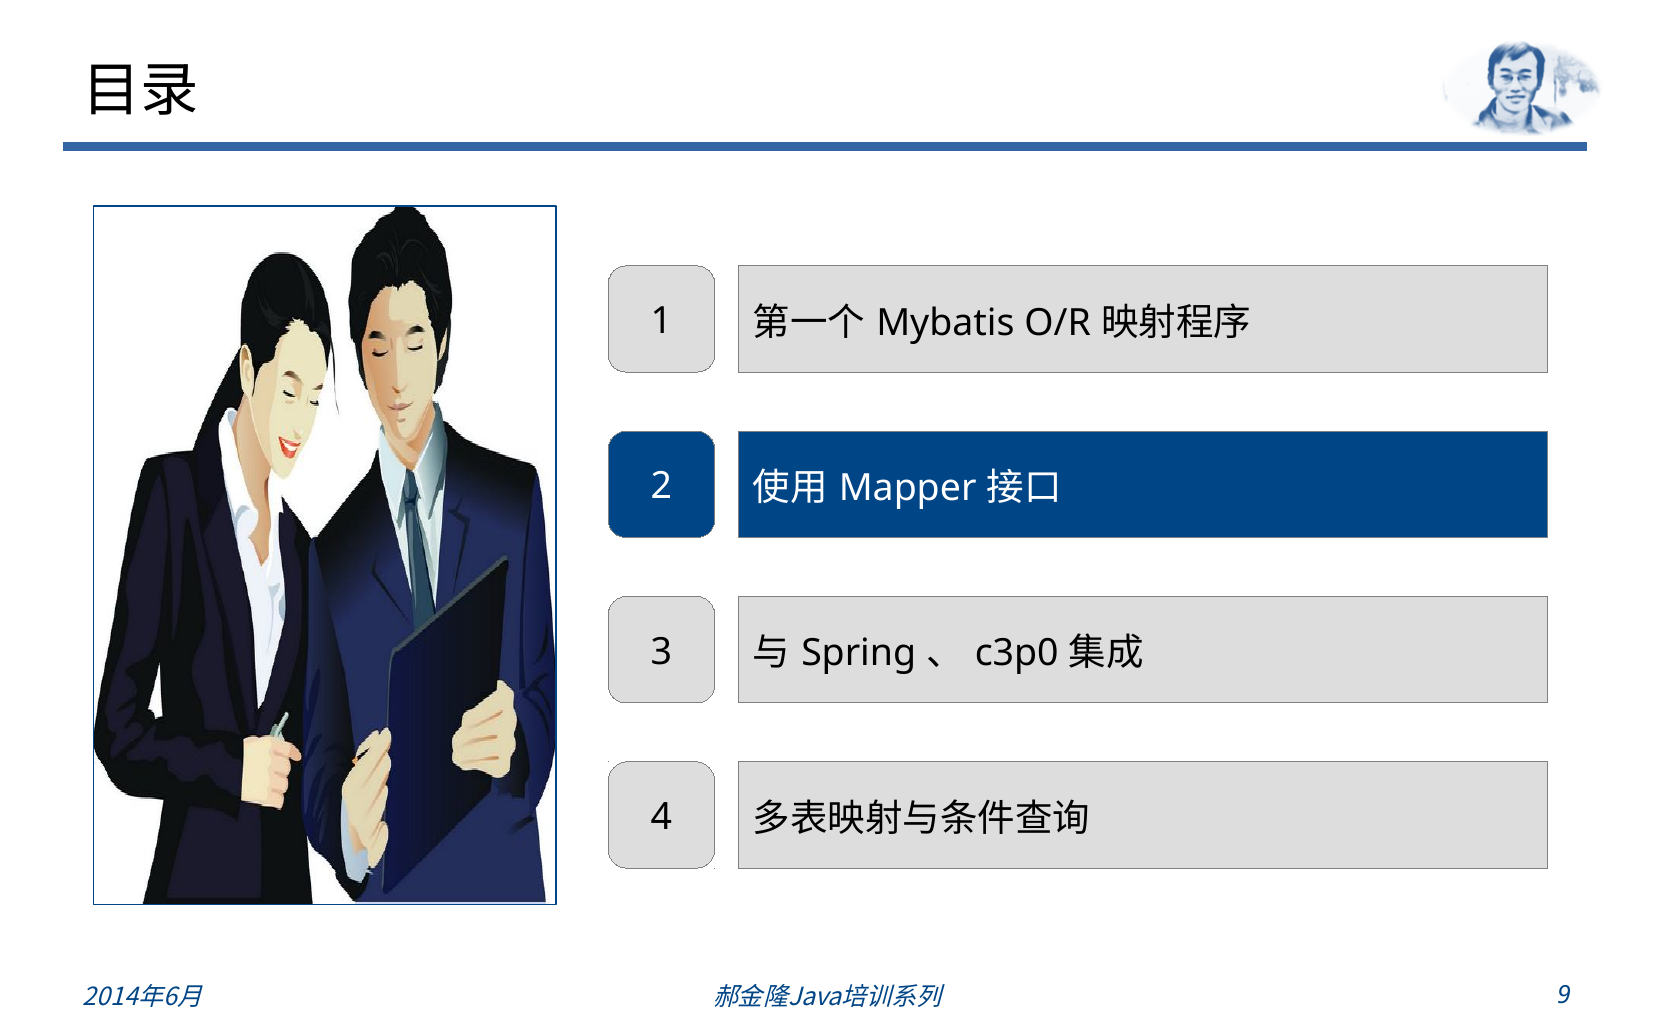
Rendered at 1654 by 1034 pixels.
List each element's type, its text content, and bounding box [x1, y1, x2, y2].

text_box 2 [608, 431, 715, 538]
text_box 3 [608, 596, 715, 703]
text_box 第一个Mybatis O/R映射程序 [738, 265, 1548, 373]
title 目录 [82, 41, 1571, 130]
text_box 多表映射与条件查询 [738, 762, 1547, 868]
text_box 1 [608, 265, 715, 373]
text_box 4 [608, 761, 715, 869]
picture [1440, 41, 1604, 136]
text_box 与Spring、c3p0集成 [738, 596, 1548, 703]
picture [94, 206, 556, 904]
text_box 使用Mapper接口 [738, 431, 1548, 538]
